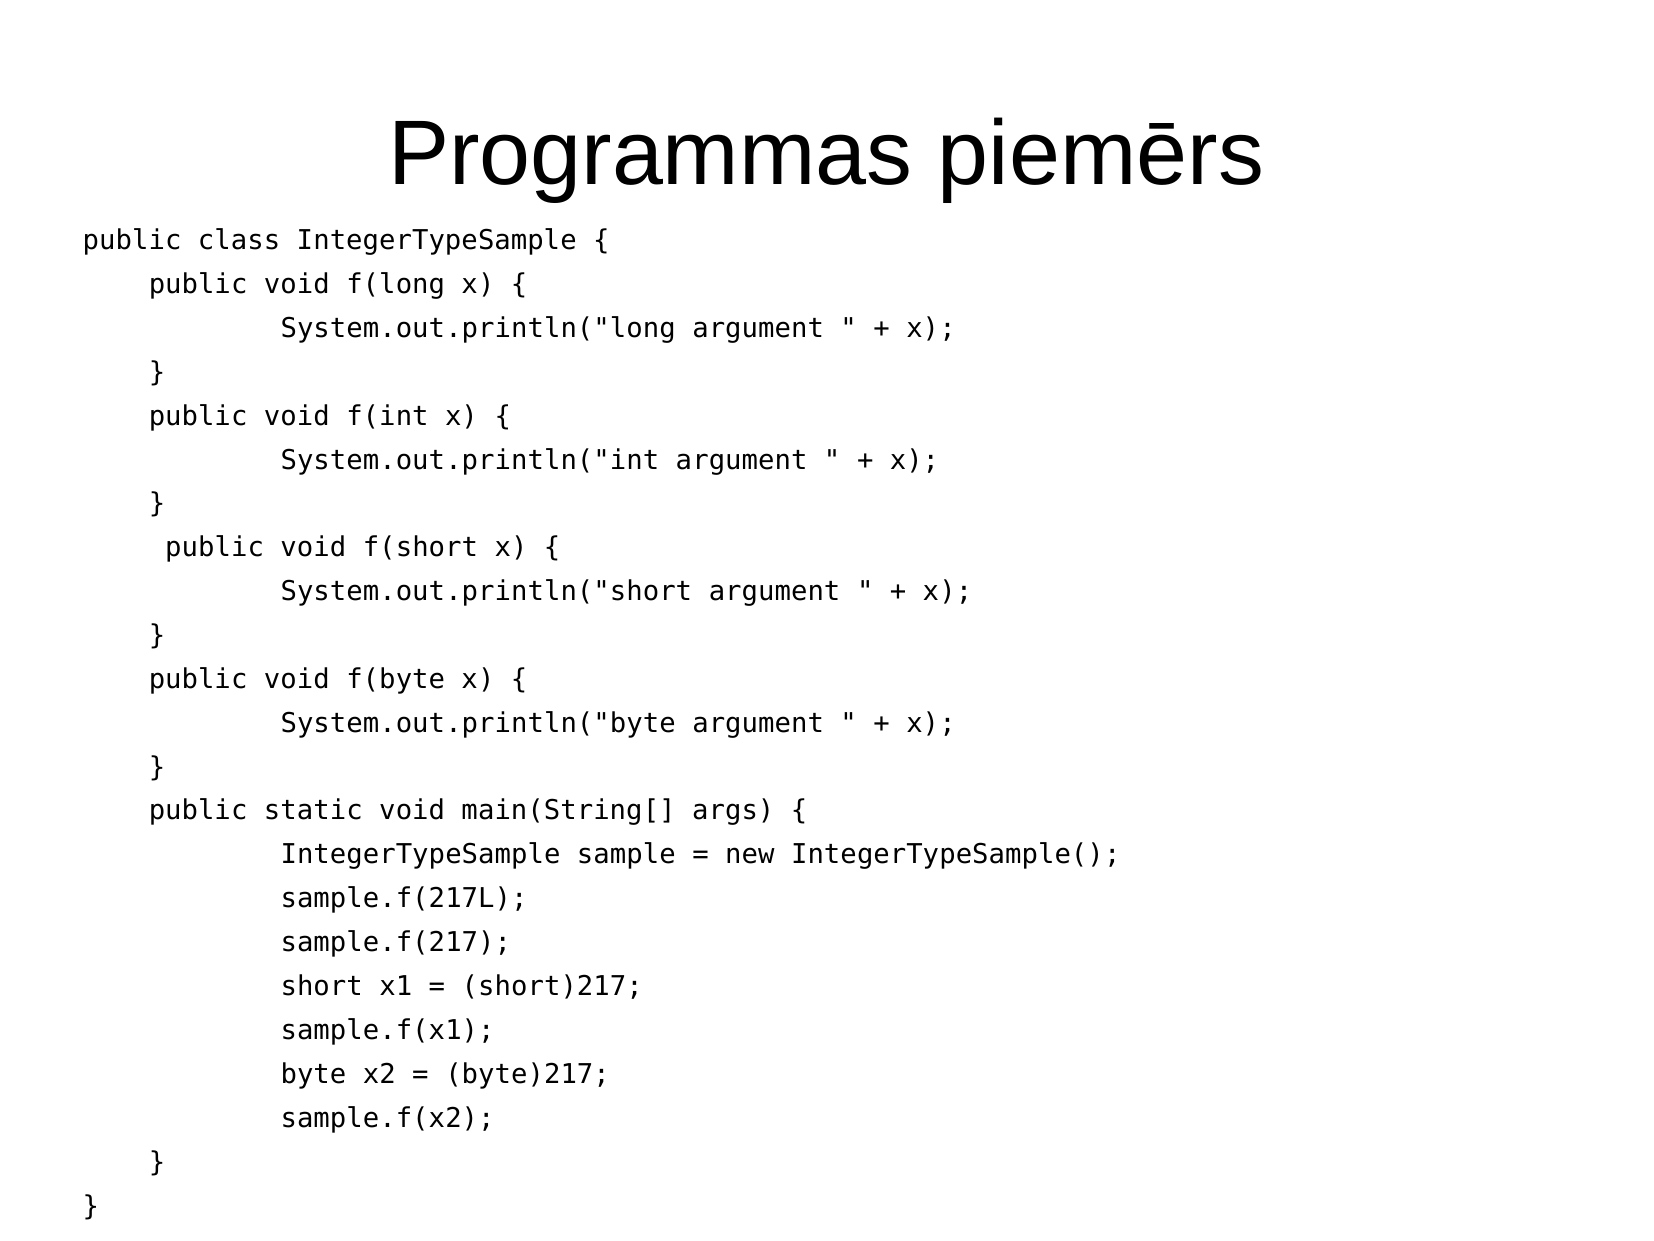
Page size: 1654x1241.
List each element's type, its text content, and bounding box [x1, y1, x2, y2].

title Programmas piemērs [82, 49, 1571, 257]
list public class IntegerTypeSample { public void f(long x) { System.out.println("long argument " + x); } public void f(int x) { System.out.println("int argument " + x); } public void f(short x) { System.out.println("short argument " + x); } public void f(byte x) { System.out.println("byte argument " + x); } public static void main(String[] args) { IntegerTypeSample sample = new IntegerTypeSample(); sample.f(217L); sample.f(217); short x1 = (short)217; sample.f(x1); byte x2 = (byte)217; sample.f(x2); } } [82, 224, 1538, 1229]
